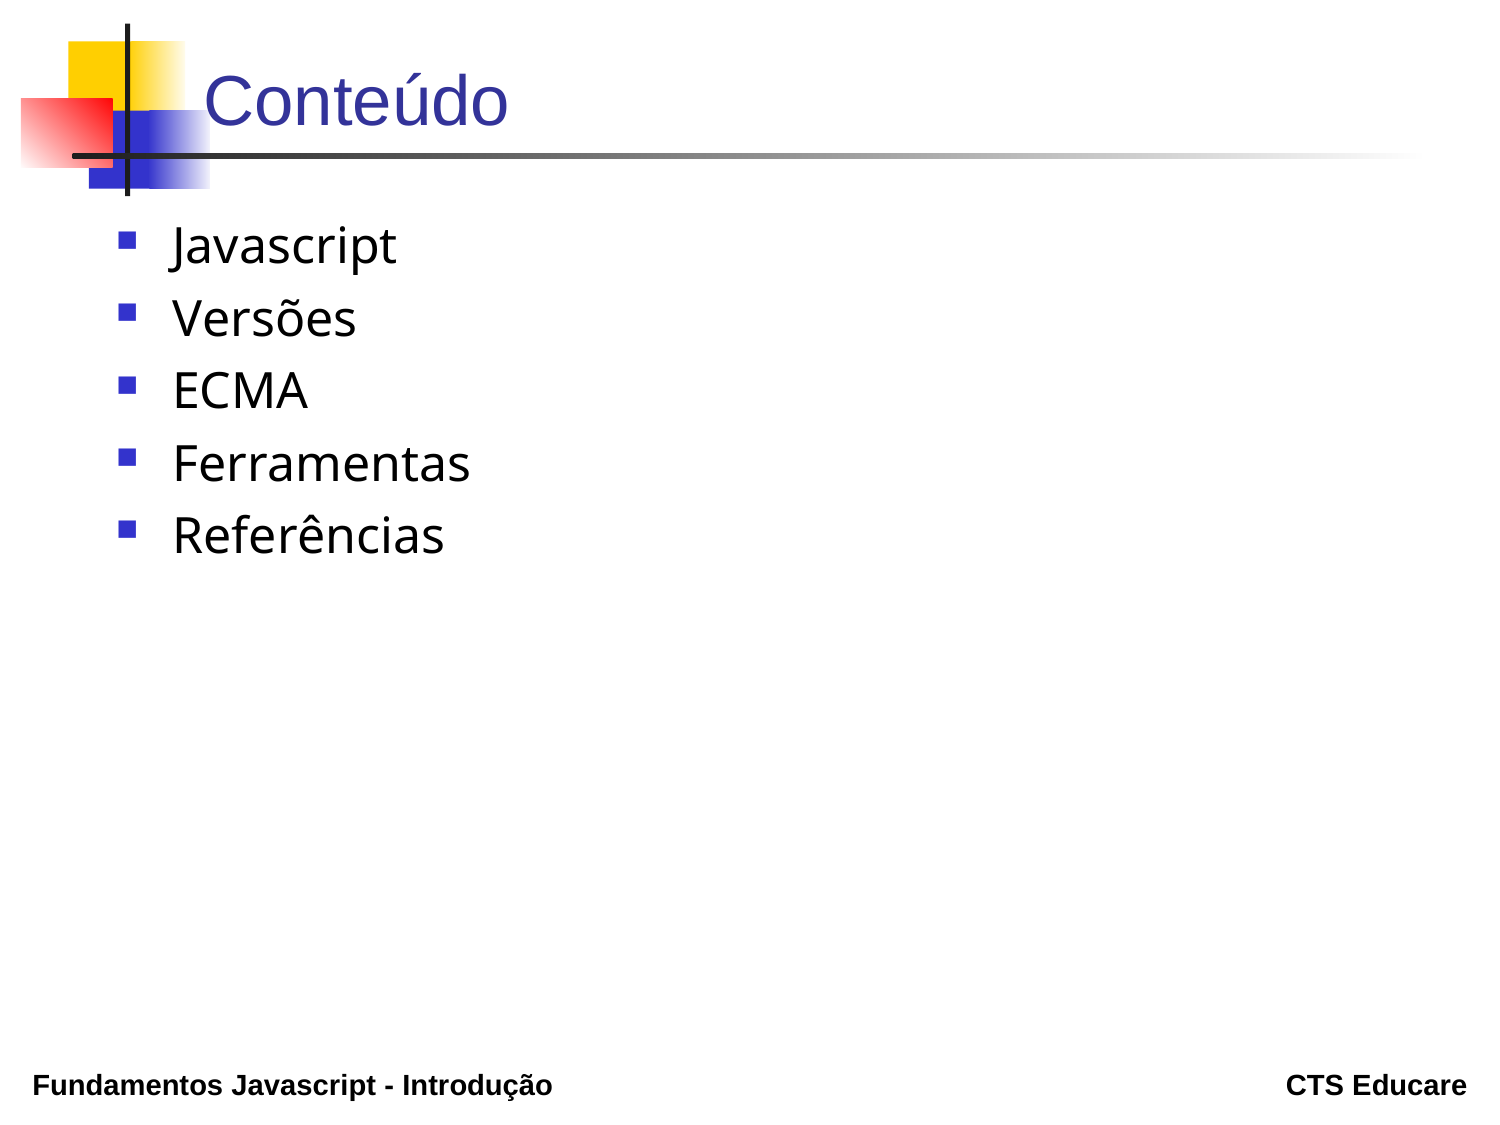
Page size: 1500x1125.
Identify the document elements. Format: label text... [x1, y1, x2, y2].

list Javascript Versões ECMA Ferramentas Referências [100, 206, 1447, 1024]
title Conteúdo [188, 46, 1468, 149]
